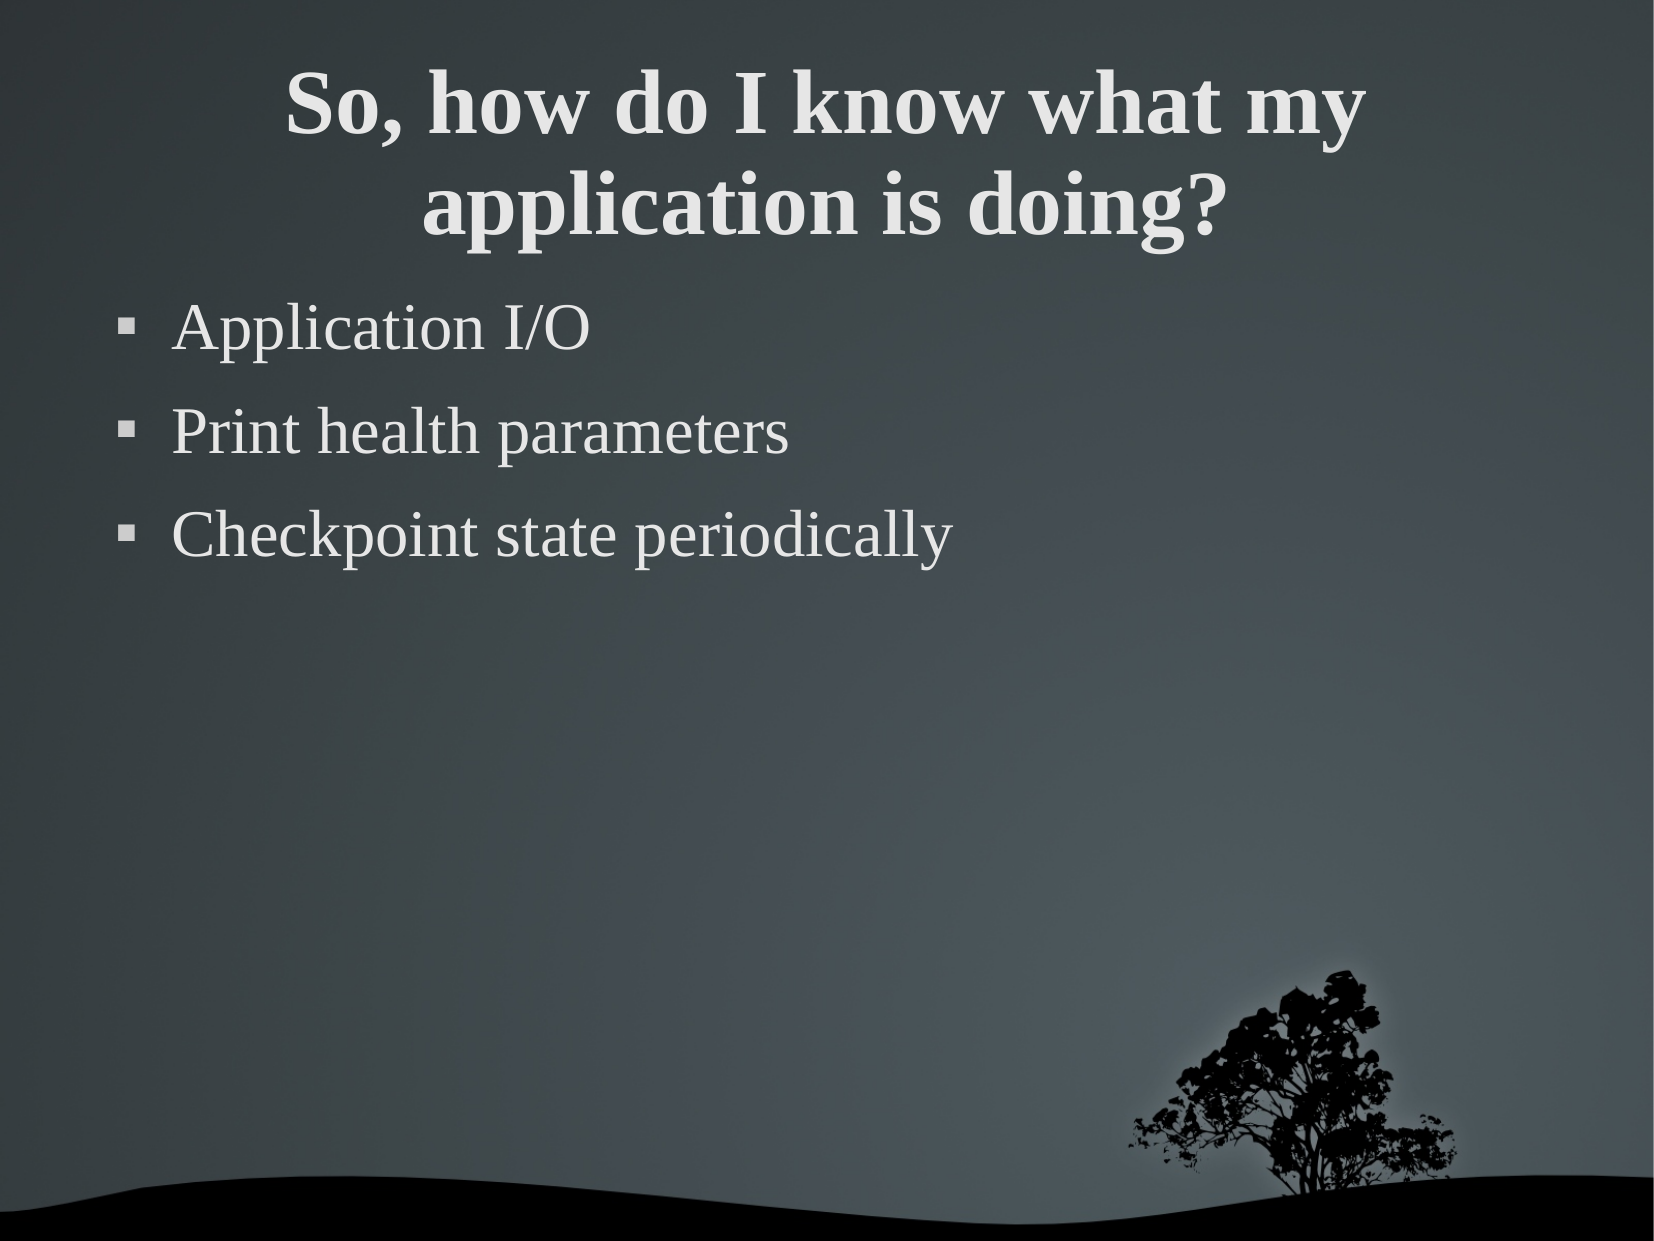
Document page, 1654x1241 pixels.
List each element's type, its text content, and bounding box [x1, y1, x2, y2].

picture [0, 0, 1654, 1241]
list Application I/O Print health parameters Checkpoint state periodically [82, 290, 1571, 1109]
title So, how do I know what my application is doing? [82, 33, 1571, 273]
